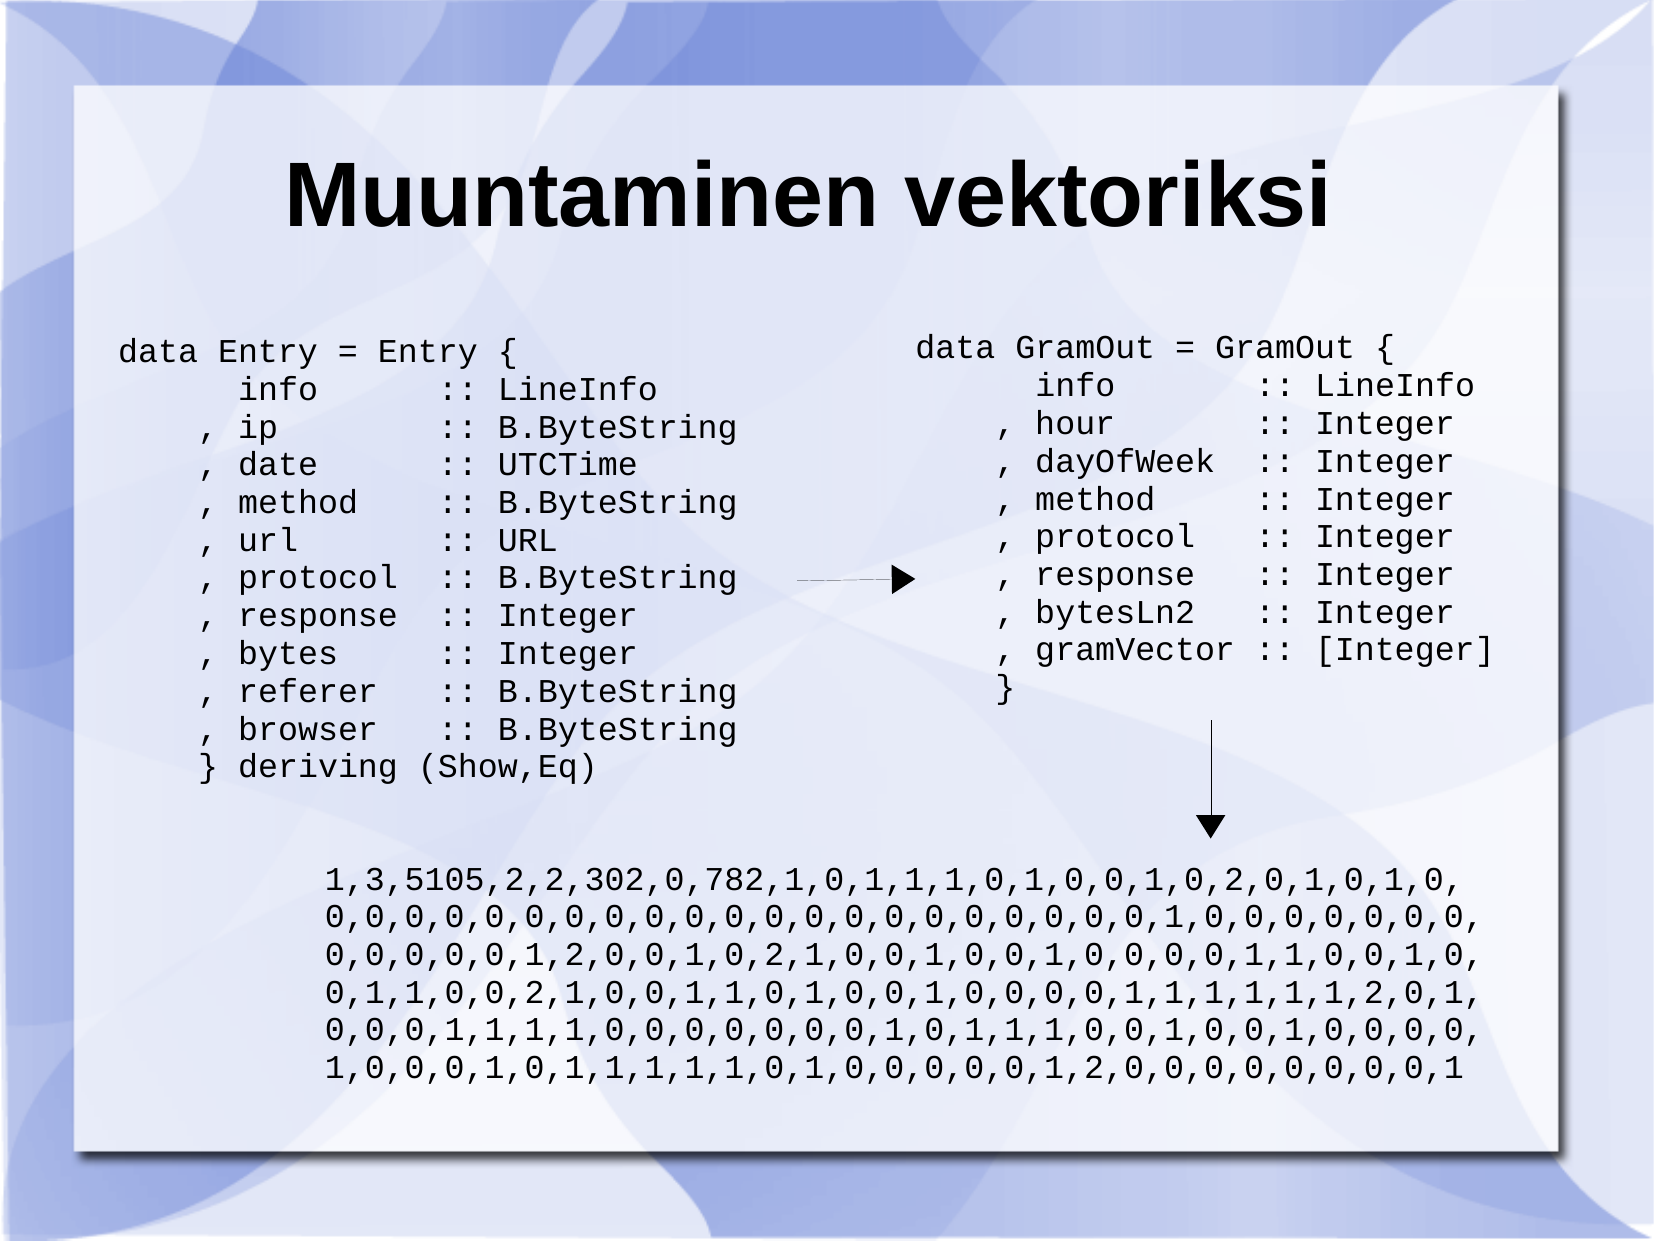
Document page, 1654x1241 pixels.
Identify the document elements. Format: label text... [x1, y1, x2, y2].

text_box data Entry = Entry { info :: LineInfo , ip :: B.ByteString , date :: UTCTime , method :: B.ByteString , url :: URL , protocol :: B.ByteString , response :: Integer , bytes :: Integer , referer :: B.ByteString , browser :: B.ByteString } deriving (Show,Eq) [118, 334, 798, 827]
picture [0, 0, 1654, 1241]
text_box 1,3,5105,2,2,302,0,782,1,0,1,1,1,0,1,0,0,1,0,2,0,1,0,1,0, 0,0,0,0,0,0,0,0,0,0,0,0,0,0,0,0,0,0,0,0,0,1,0,0,0,0,0,0,0,0,0,0,0,0,1,2,0,0,1,0,2,1,0,0,1,0,0,1,0,0,0,0,1,1,0,0,1,0,0,1,1,0,0,2,1,0,0,1,1,0,1,0,0,1,0,0,0,0,1,1,1,1,1,1,2,0,1,0,0,0,1,1,1,1,0,0,0,0,0,0,0,1,0,1,1,1,0,0,1,0,0,1,0,0,0,0,1,0,0,0,1,0,1,1,1,1,1,0,1,0,0,0,0,0,1,2,0,0,0,0,0,0,0,0,1 [324, 862, 1499, 1128]
title Muuntaminen vektoriksi [82, 90, 1536, 298]
text_box data GramOut = GramOut { info :: LineInfo , hour :: Integer , dayOfWeek :: Integer , method :: Integer , protocol :: Integer , response :: Integer , bytesLn2 :: Integer , gramVector :: [Integer] } [915, 331, 1536, 827]
